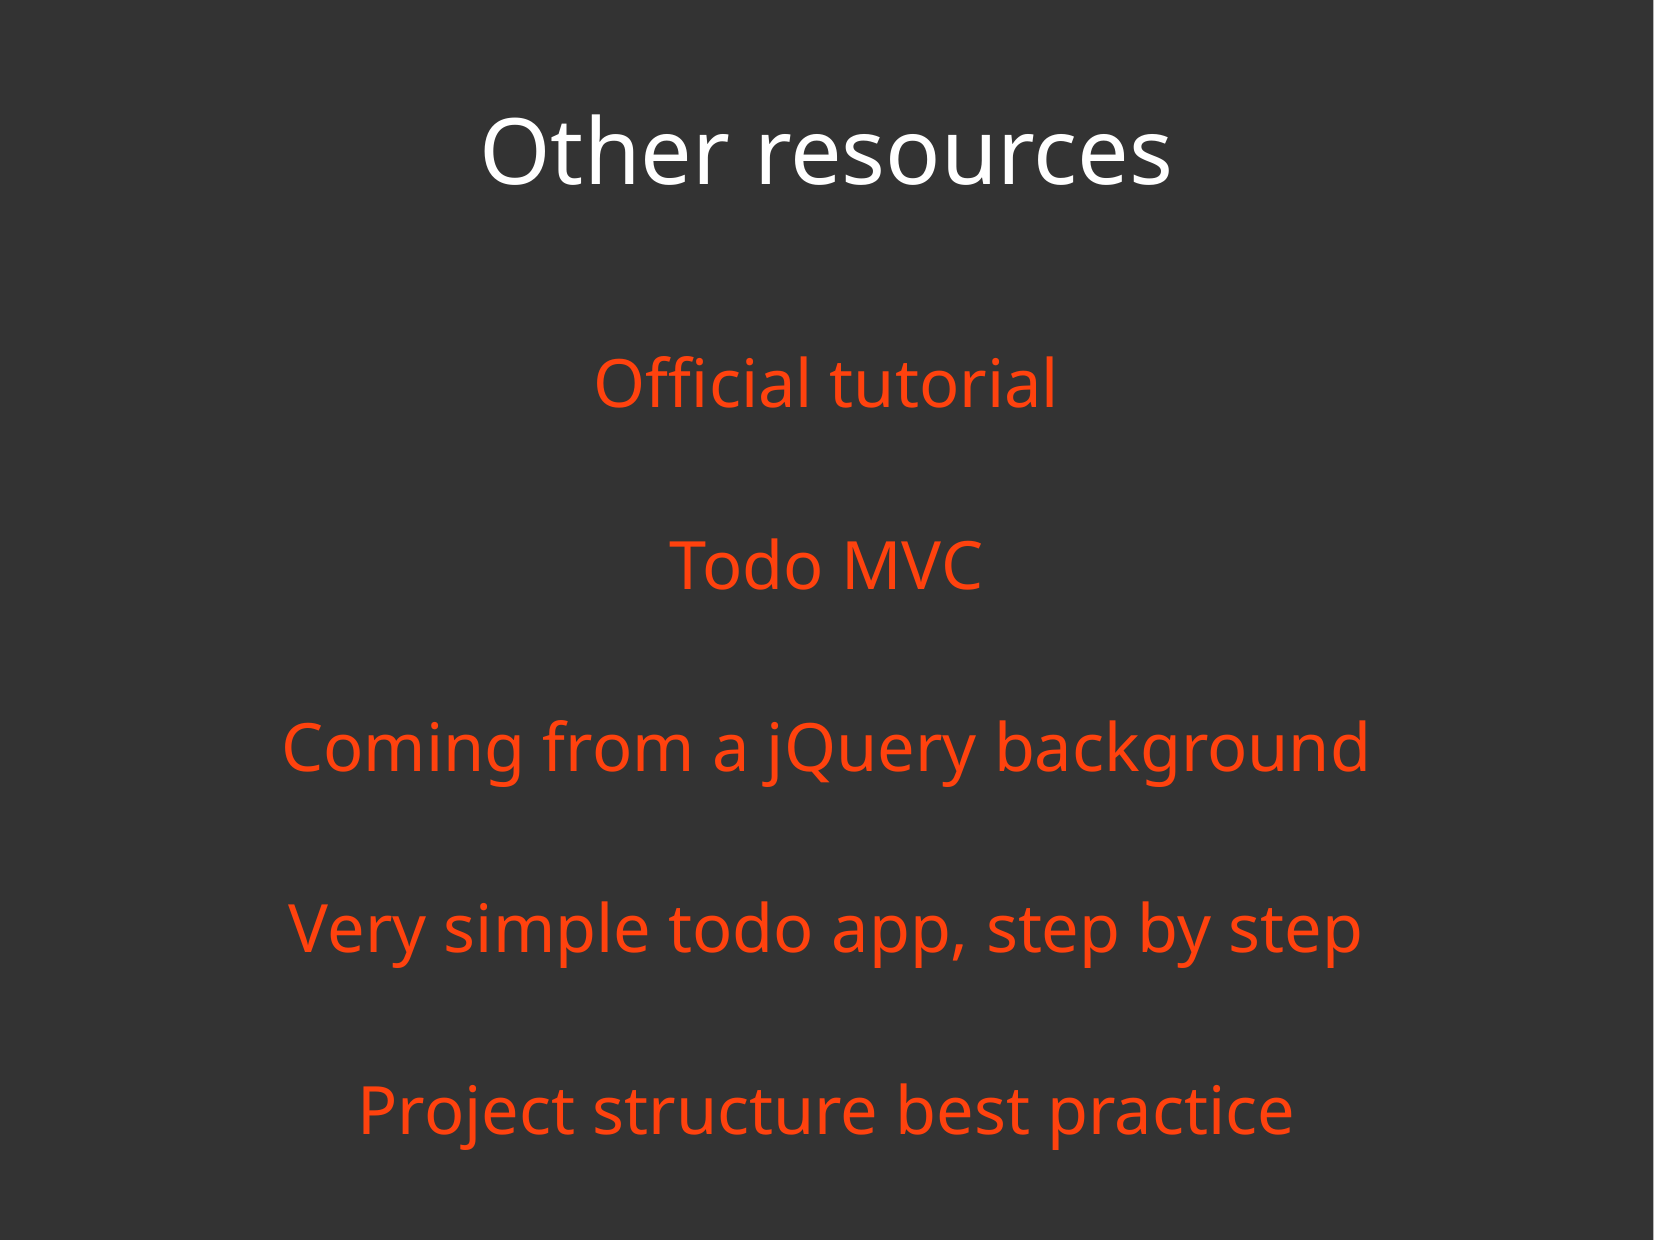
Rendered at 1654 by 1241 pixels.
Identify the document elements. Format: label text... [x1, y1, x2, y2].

subtitle Other resources Official tutorial Todo MVC Coming from a jQuery background Very simple todo app, step by step Project structure best practice [82, 179, 1571, 1061]
